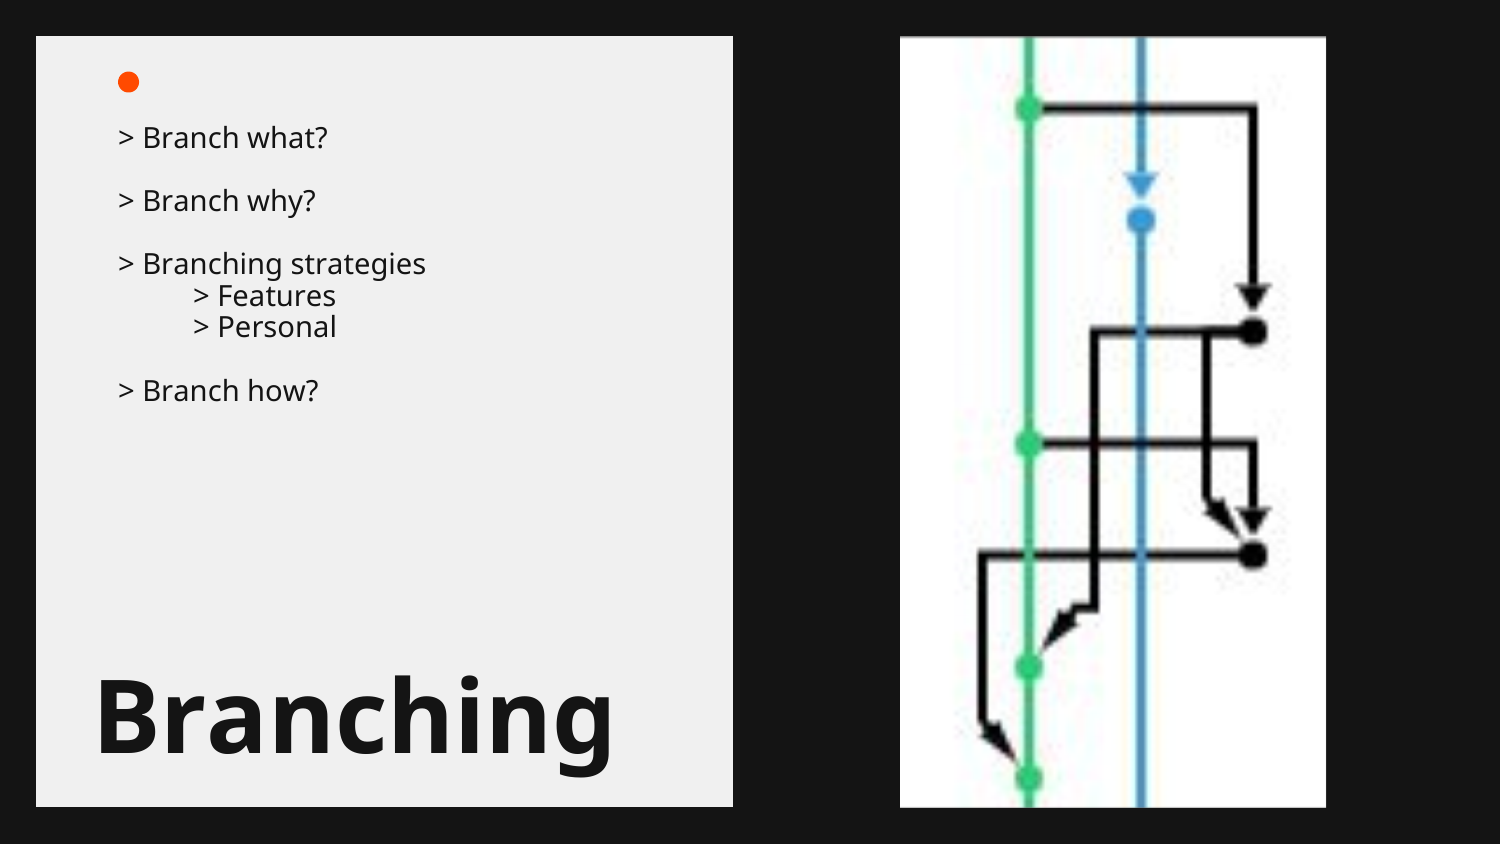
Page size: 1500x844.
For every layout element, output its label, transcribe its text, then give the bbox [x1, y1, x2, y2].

picture [900, 36, 1327, 808]
text_box [118, 71, 140, 93]
list > Branch what? > Branch why? > Branching strategies > Features > Personal > Branch how? [118, 123, 623, 472]
title Branching [92, 543, 674, 773]
